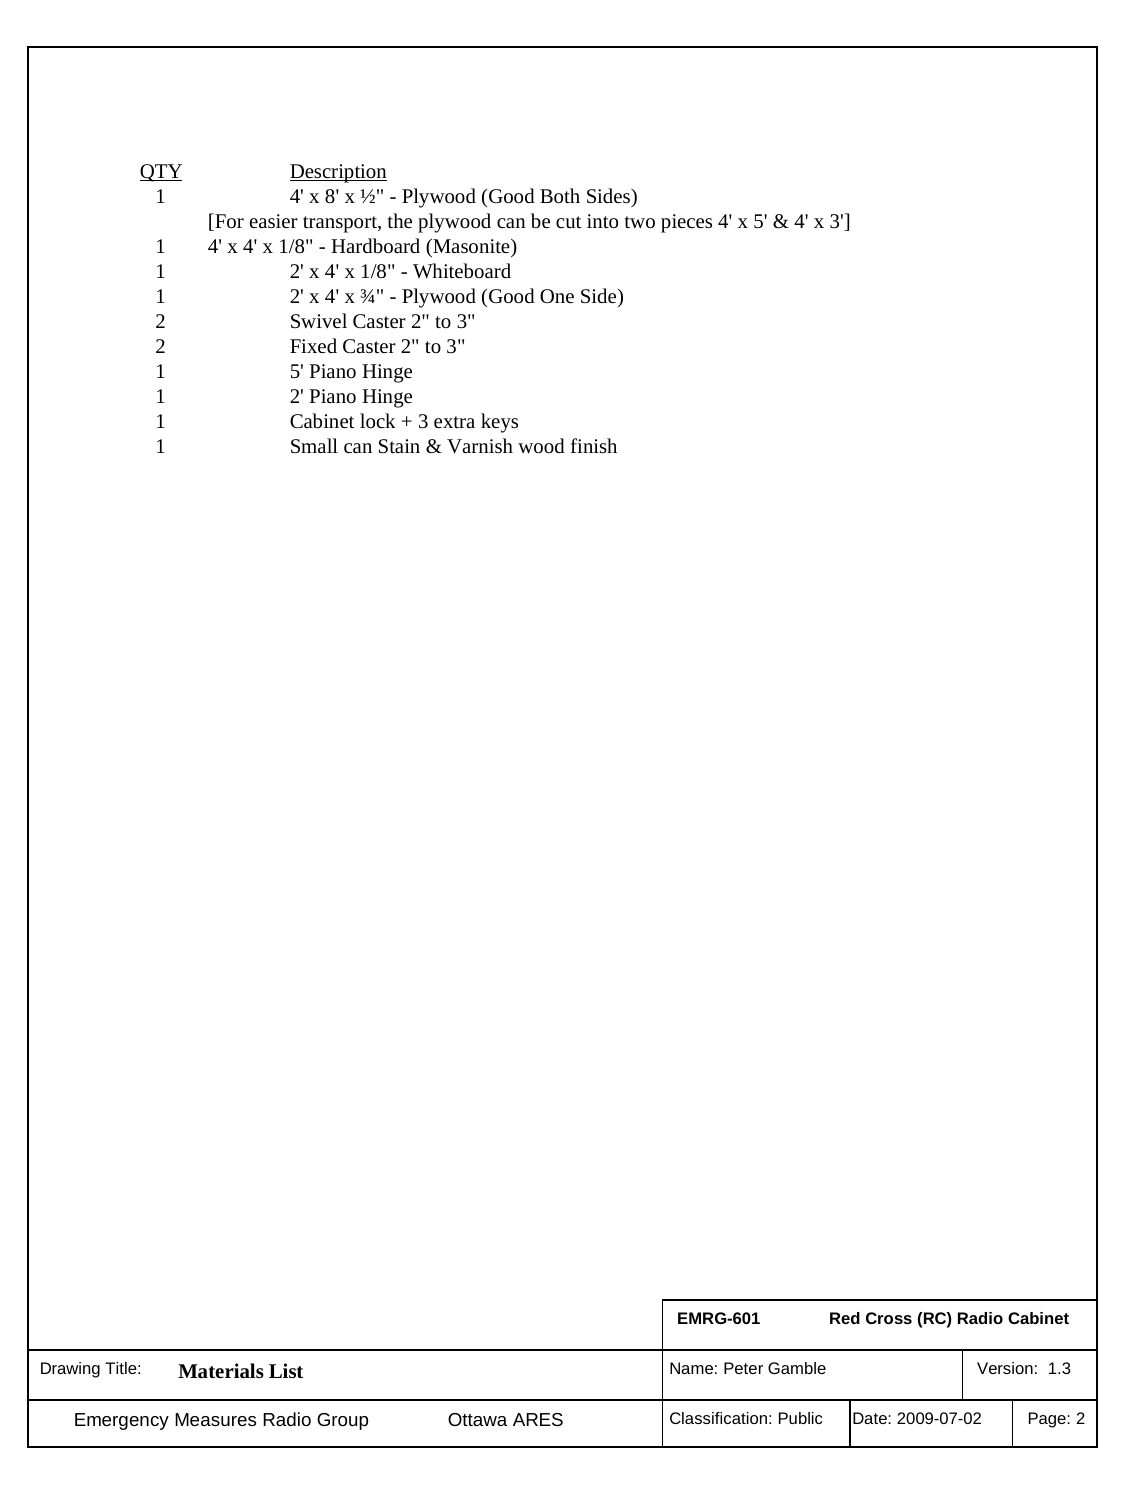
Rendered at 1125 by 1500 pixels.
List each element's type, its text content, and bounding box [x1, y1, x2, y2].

text_box Page: <number> [999, 1399, 1101, 1447]
text_box QTY Description 1 4' x 8' x ½" - Plywood (Good Both Sides) [For easier transport, the plywood can be cut into two pieces 4' x 5' & 4' x 3'] 1 4' x 4' x 1/8" - Hardboard (Masonite) 1 2' x 4' x 1/8" - Whiteboard 1 2' x 4' x ¾" - Plywood (Good One Side) 2 Swivel Caster 2" to 3" 2 Fixed Caster 2" to 3" 1 5' Piano Hinge 1 2' Piano Hinge 1 Cabinet lock + 3 extra keys 1 Small can Stain & Varnish wood finish [124, 150, 1038, 541]
text_box Materials List [163, 1350, 319, 1391]
text_box Emergency Measures Radio Group Ottawa ARES [37, 1399, 601, 1447]
